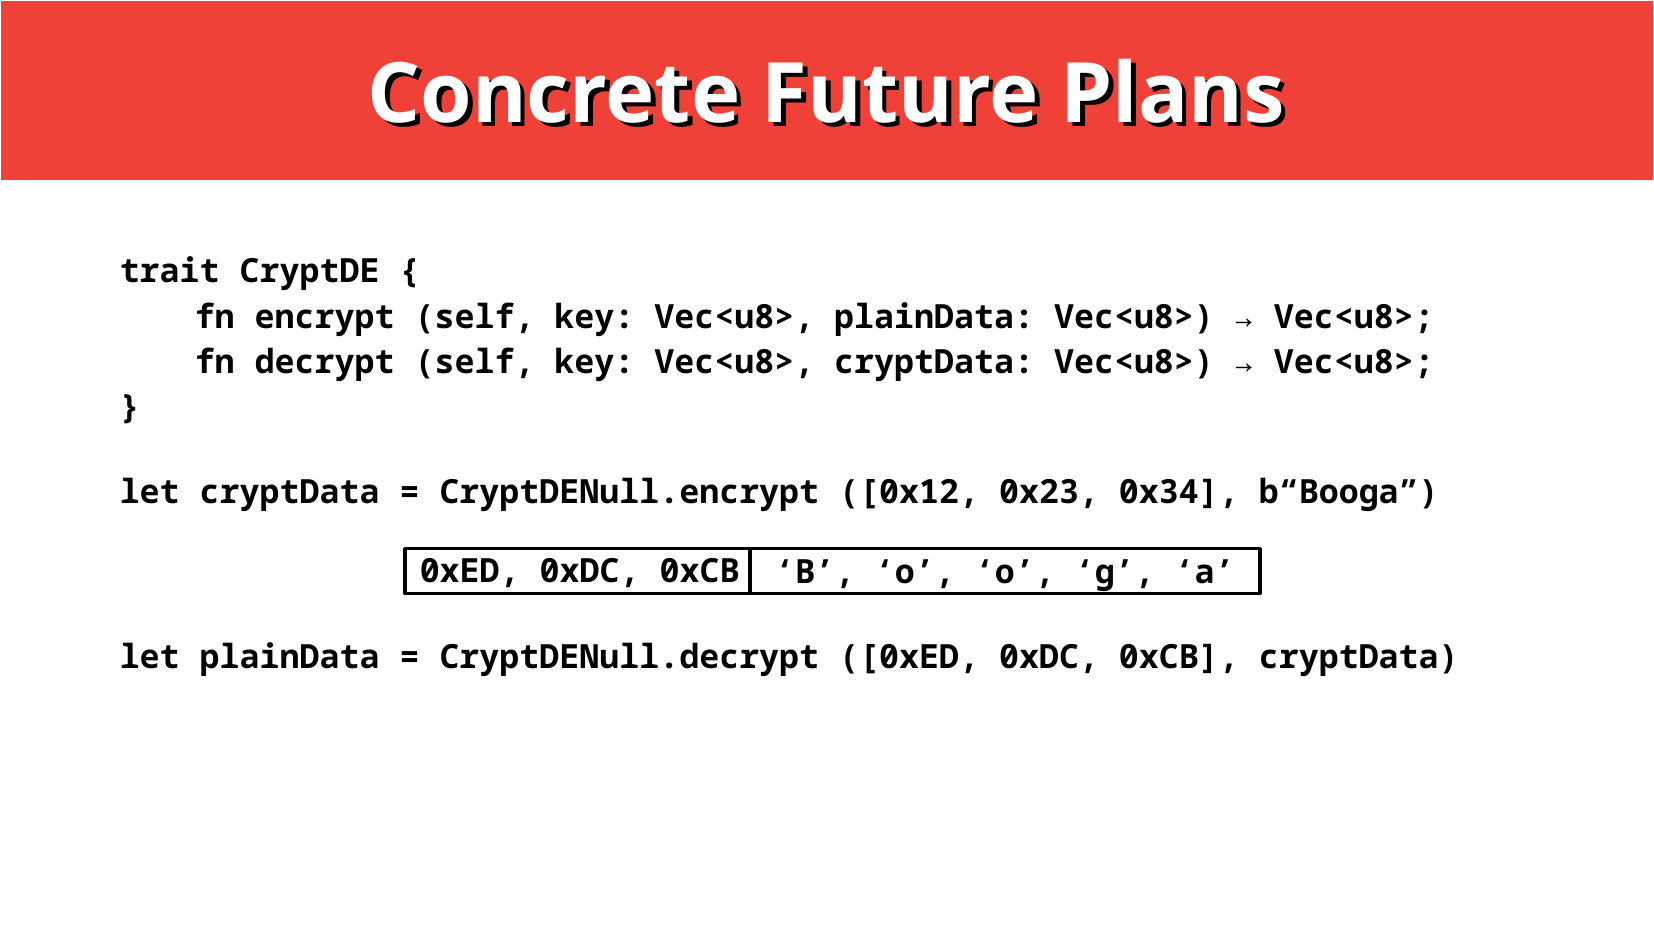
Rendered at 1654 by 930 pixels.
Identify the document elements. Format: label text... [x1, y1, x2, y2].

text_box let cryptData = CryptDENull.encrypt ([0x12, 0x23, 0x34], b“Booga”) [105, 465, 1501, 516]
text_box trait CryptDE { fn encrypt (self, key: Vec<u8>, plainData: Vec<u8>) → Vec<u8>; fn decrypt (self, key: Vec<u8>, cryptData: Vec<u8>) → Vec<u8>; } [105, 240, 1501, 436]
text_box Concrete Future Plans [0, 0, 1653, 181]
text_box ‘B’, ‘o’, ‘o’, ‘g’, ‘a’ [750, 548, 1261, 594]
text_box 0xED, 0xDC, 0xCB [405, 545, 755, 594]
subtitle [82, 217, 1571, 757]
text_box let plainData = CryptDENull.decrypt ([0xED, 0xDC, 0xCB], cryptData) [105, 630, 1501, 681]
